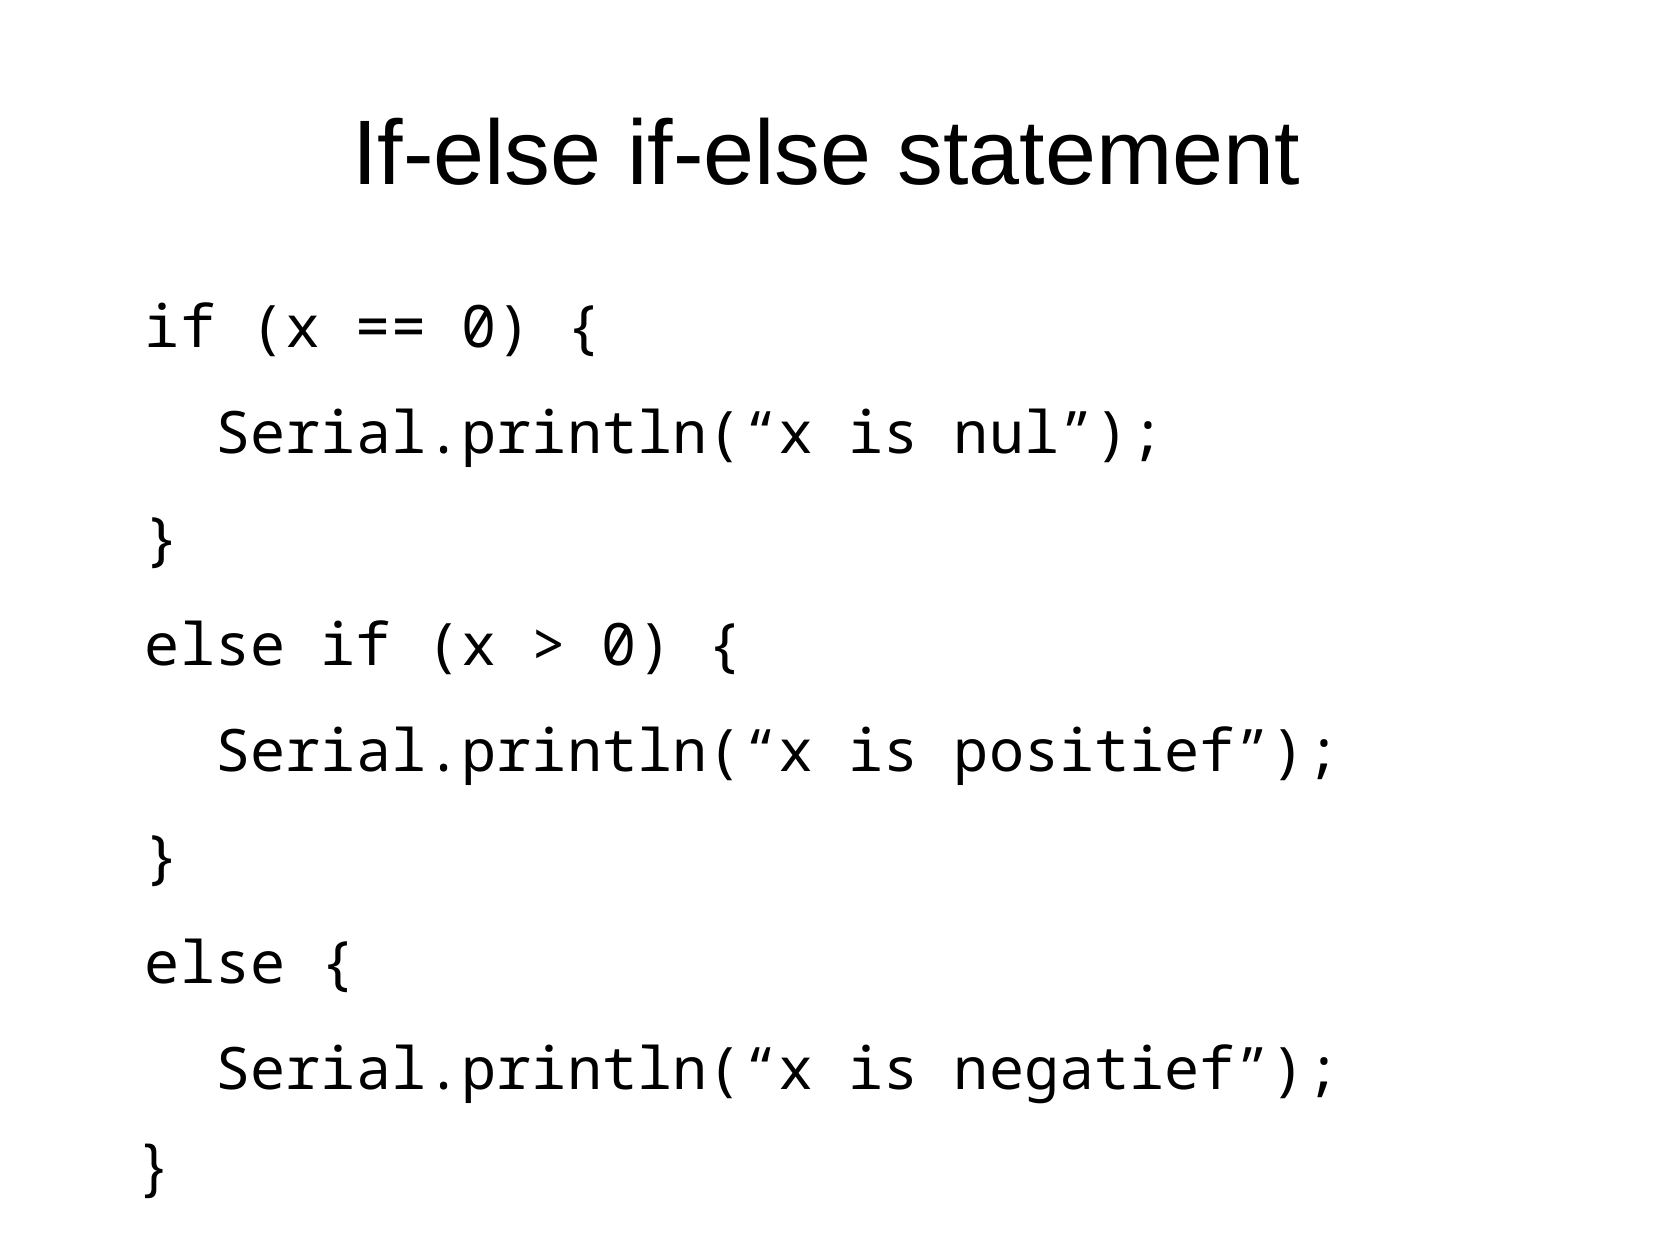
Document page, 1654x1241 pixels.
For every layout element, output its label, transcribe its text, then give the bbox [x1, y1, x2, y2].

list if (x == 0) { Serial.println(“x is nul”); } else if (x > 0) { Serial.println(“x is positief”); } else { Serial.println(“x is negatief”); } [82, 285, 1591, 1201]
title If-else if-else statement [82, 49, 1571, 257]
